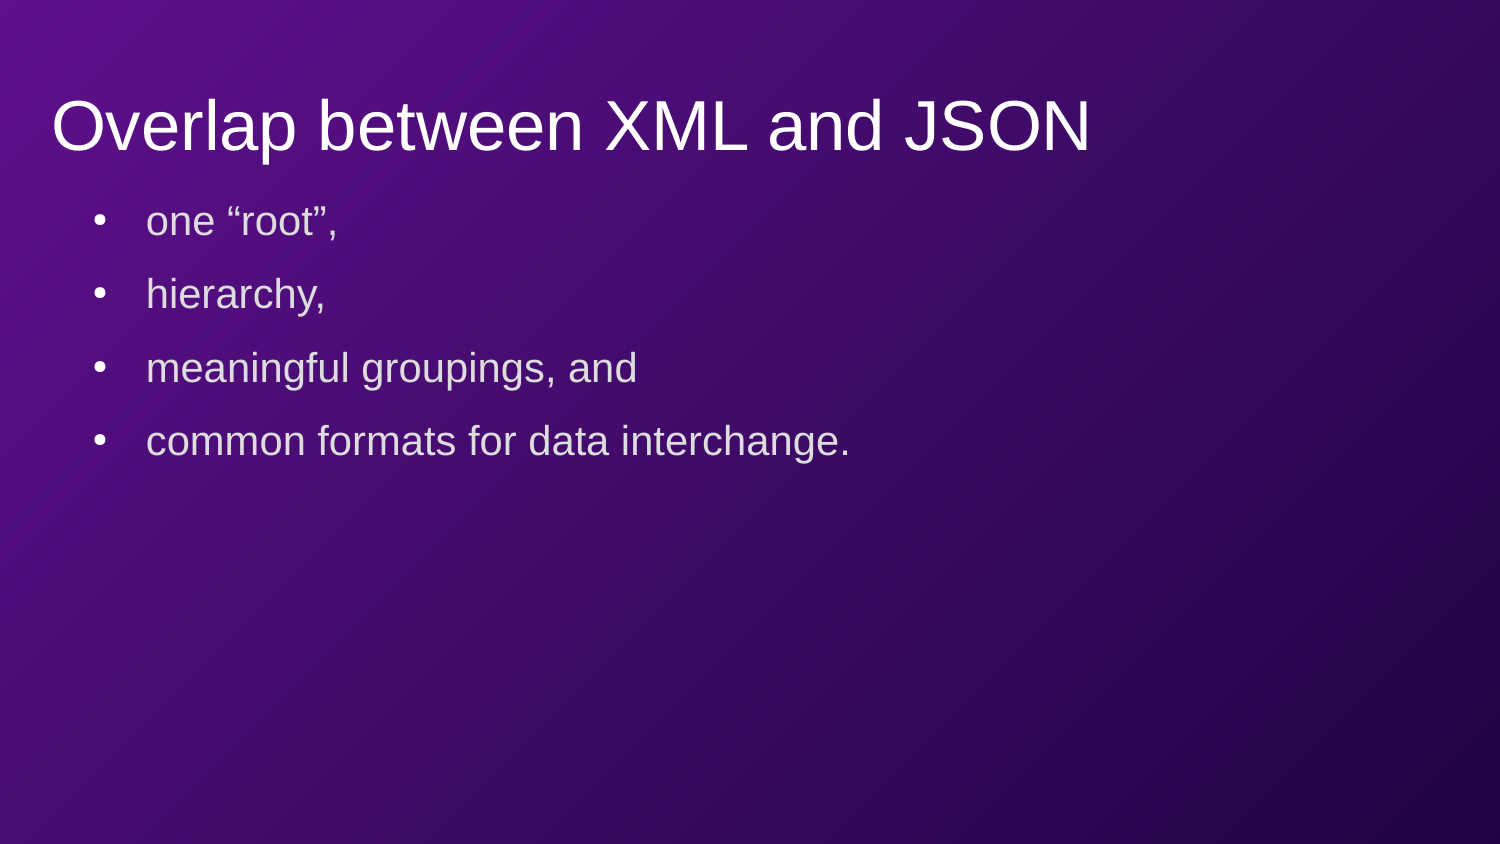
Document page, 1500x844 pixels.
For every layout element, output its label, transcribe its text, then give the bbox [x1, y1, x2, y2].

title Overlap between XML and JSON [51, 86, 1449, 423]
list one “root”, hierarchy, meaningful groupings, and common formats for data interchange. [75, 197, 1425, 687]
